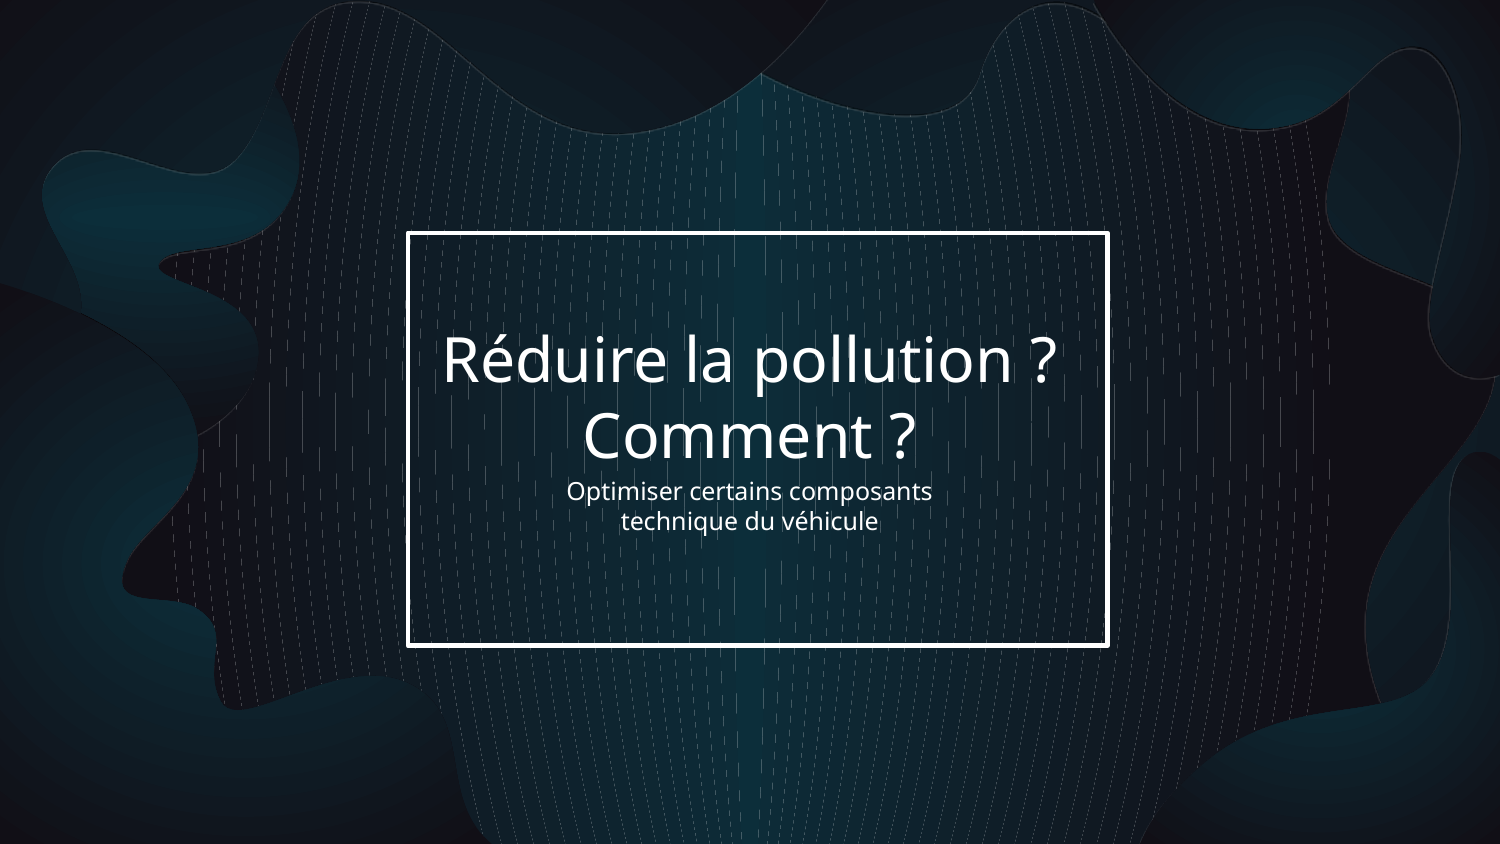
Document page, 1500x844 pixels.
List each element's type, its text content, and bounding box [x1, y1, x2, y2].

subtitle Optimiser certains composants technique du véhicule [532, 478, 968, 600]
title Comment ? [0, 401, 1500, 478]
title Réduire la pollution ? [244, 325, 1256, 401]
